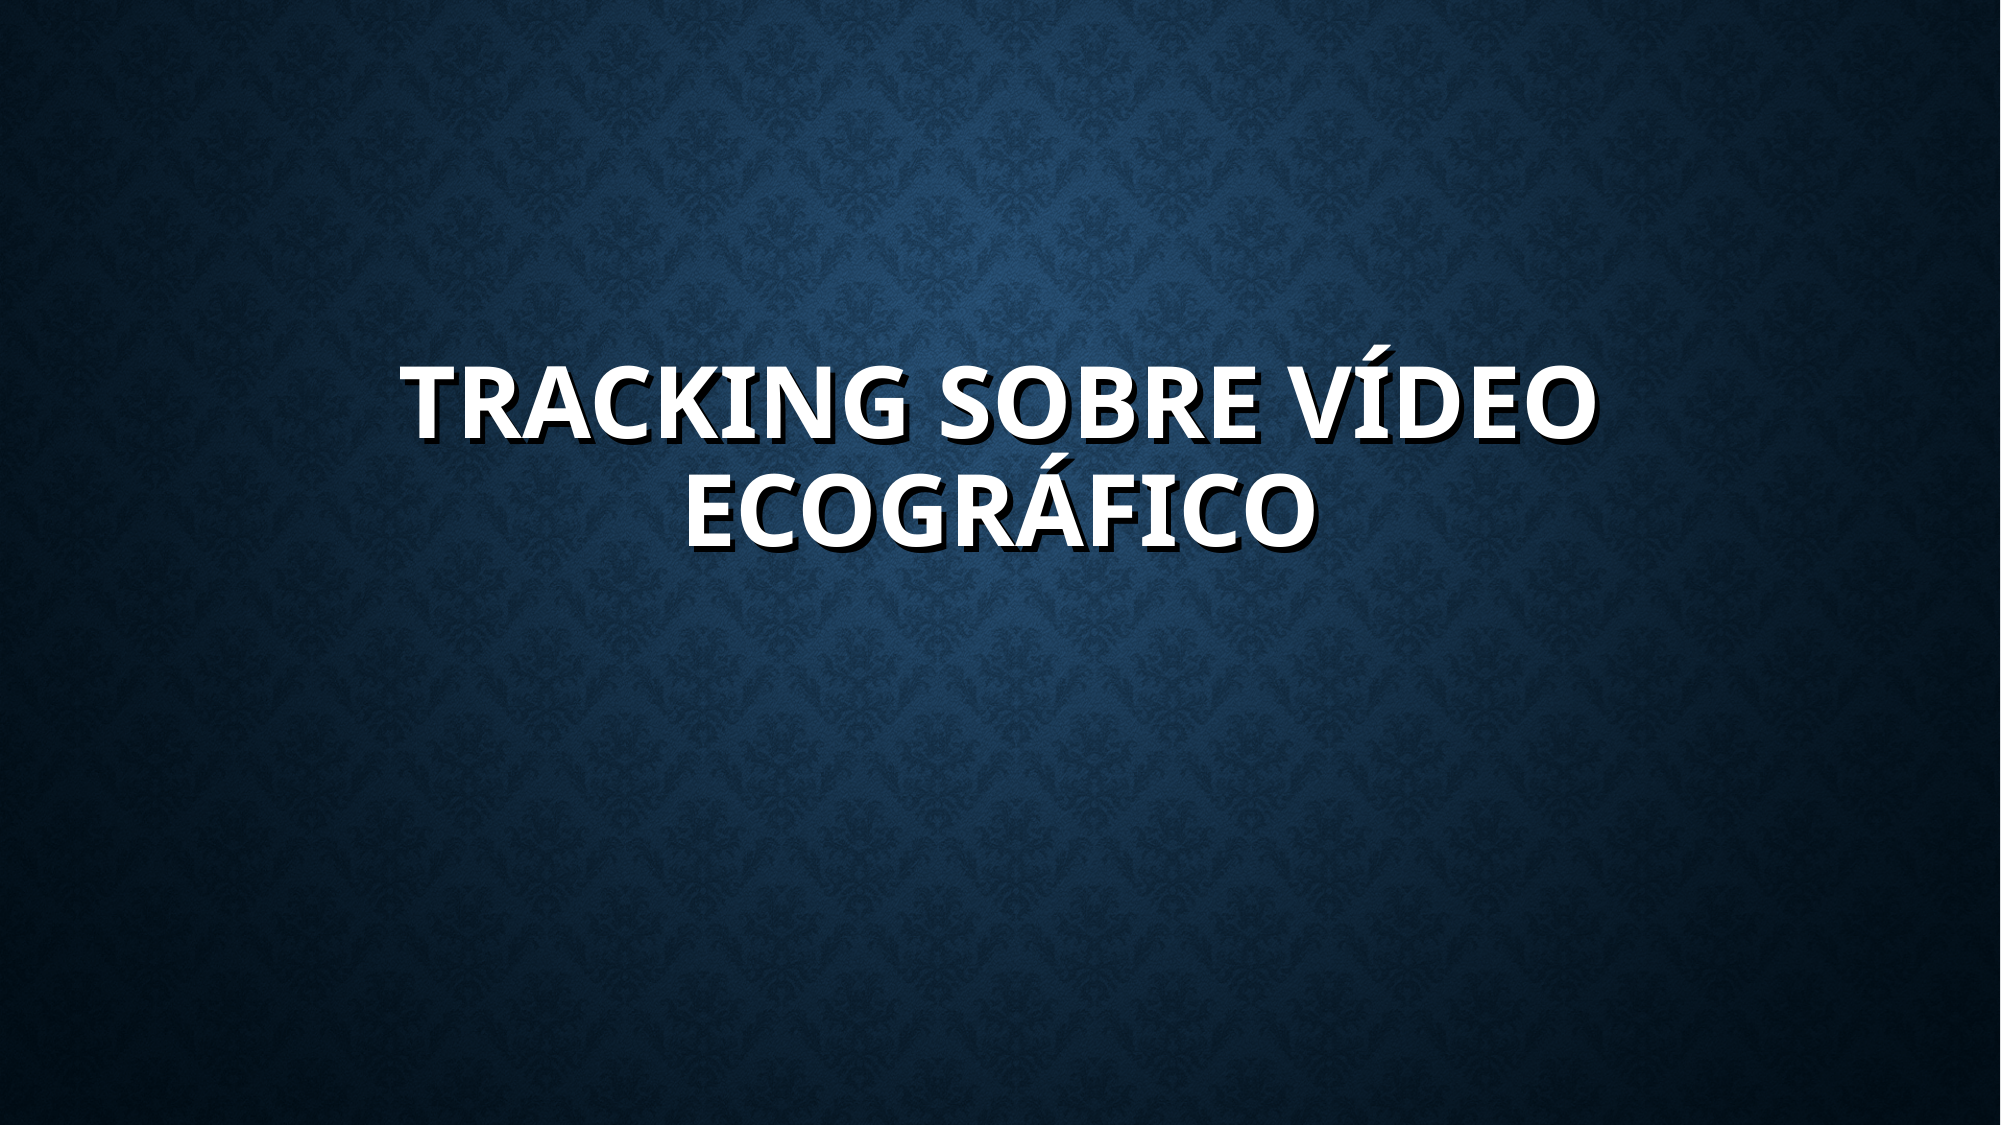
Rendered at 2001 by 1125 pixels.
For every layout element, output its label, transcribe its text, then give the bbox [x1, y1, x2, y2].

title Tracking sobre vídeo ecográfico [261, 184, 1739, 576]
